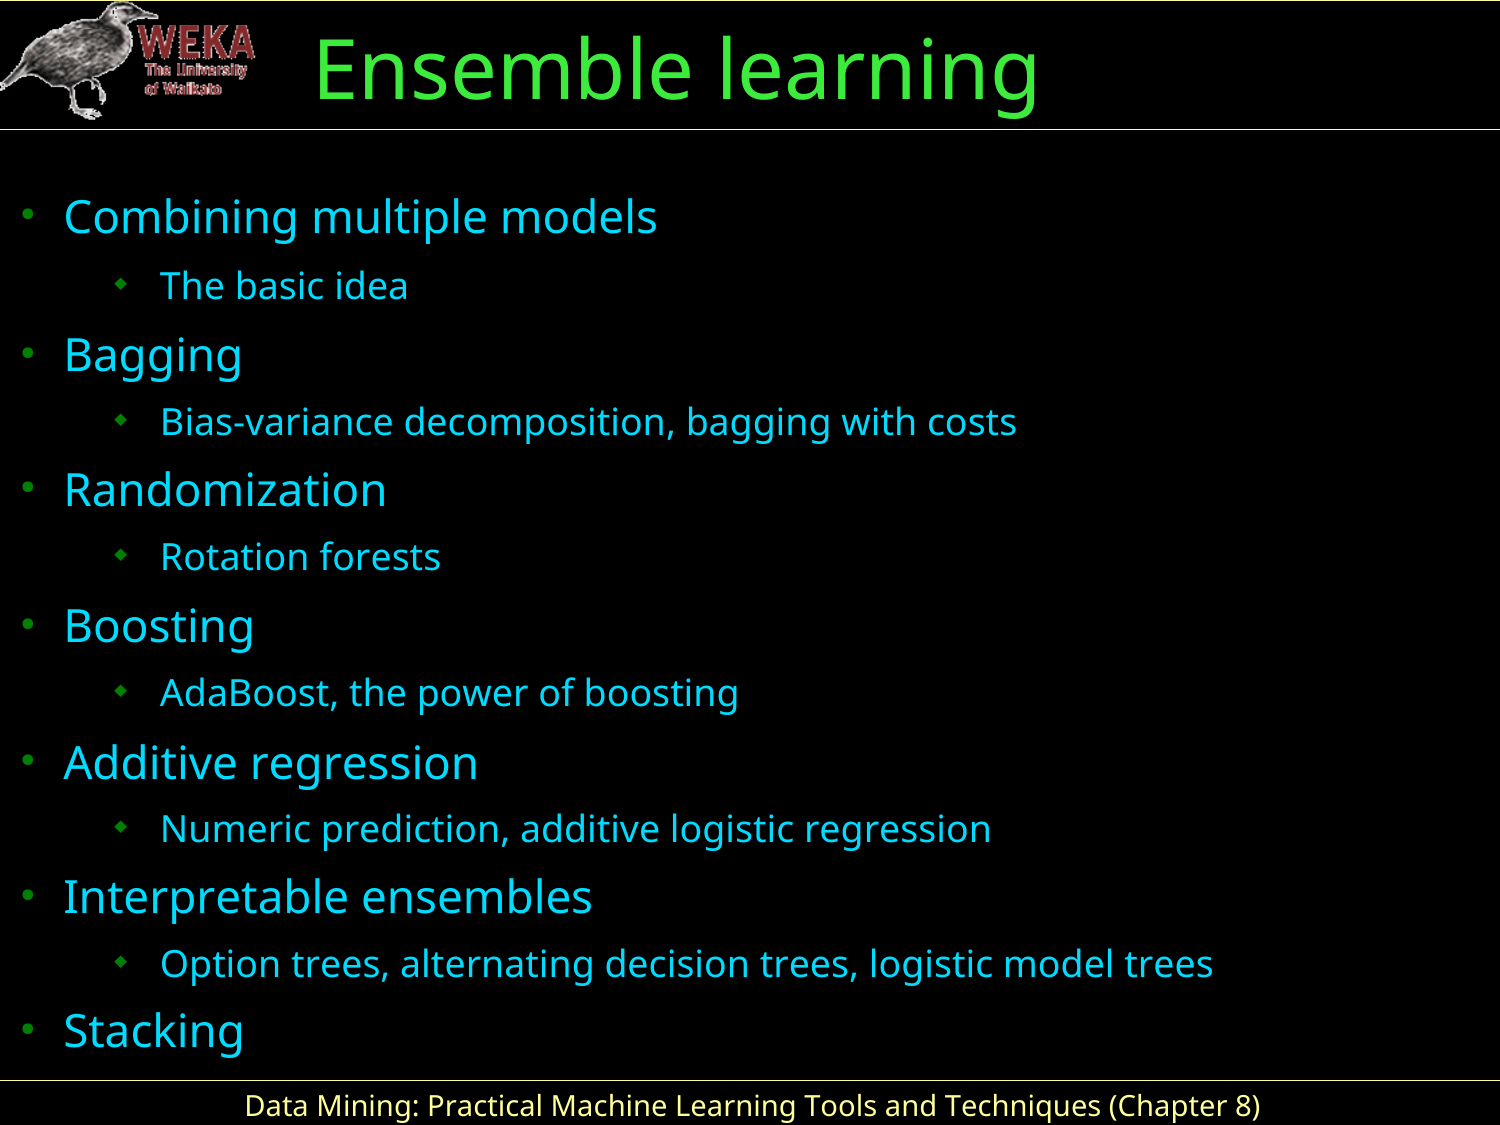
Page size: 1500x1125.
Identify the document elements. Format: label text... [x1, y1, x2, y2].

text_box Combining multiple models The basic idea Bagging Bias-variance decomposition, bagging with costs Randomization Rotation forests Boosting AdaBoost, the power of boosting Additive regression Numeric prediction, additive logistic regression Interpretable ensembles Option trees, alternating decision trees, logistic model trees Stacking [5, 177, 1500, 1004]
picture [0, 1, 266, 129]
title Ensemble learning [297, 0, 1500, 148]
